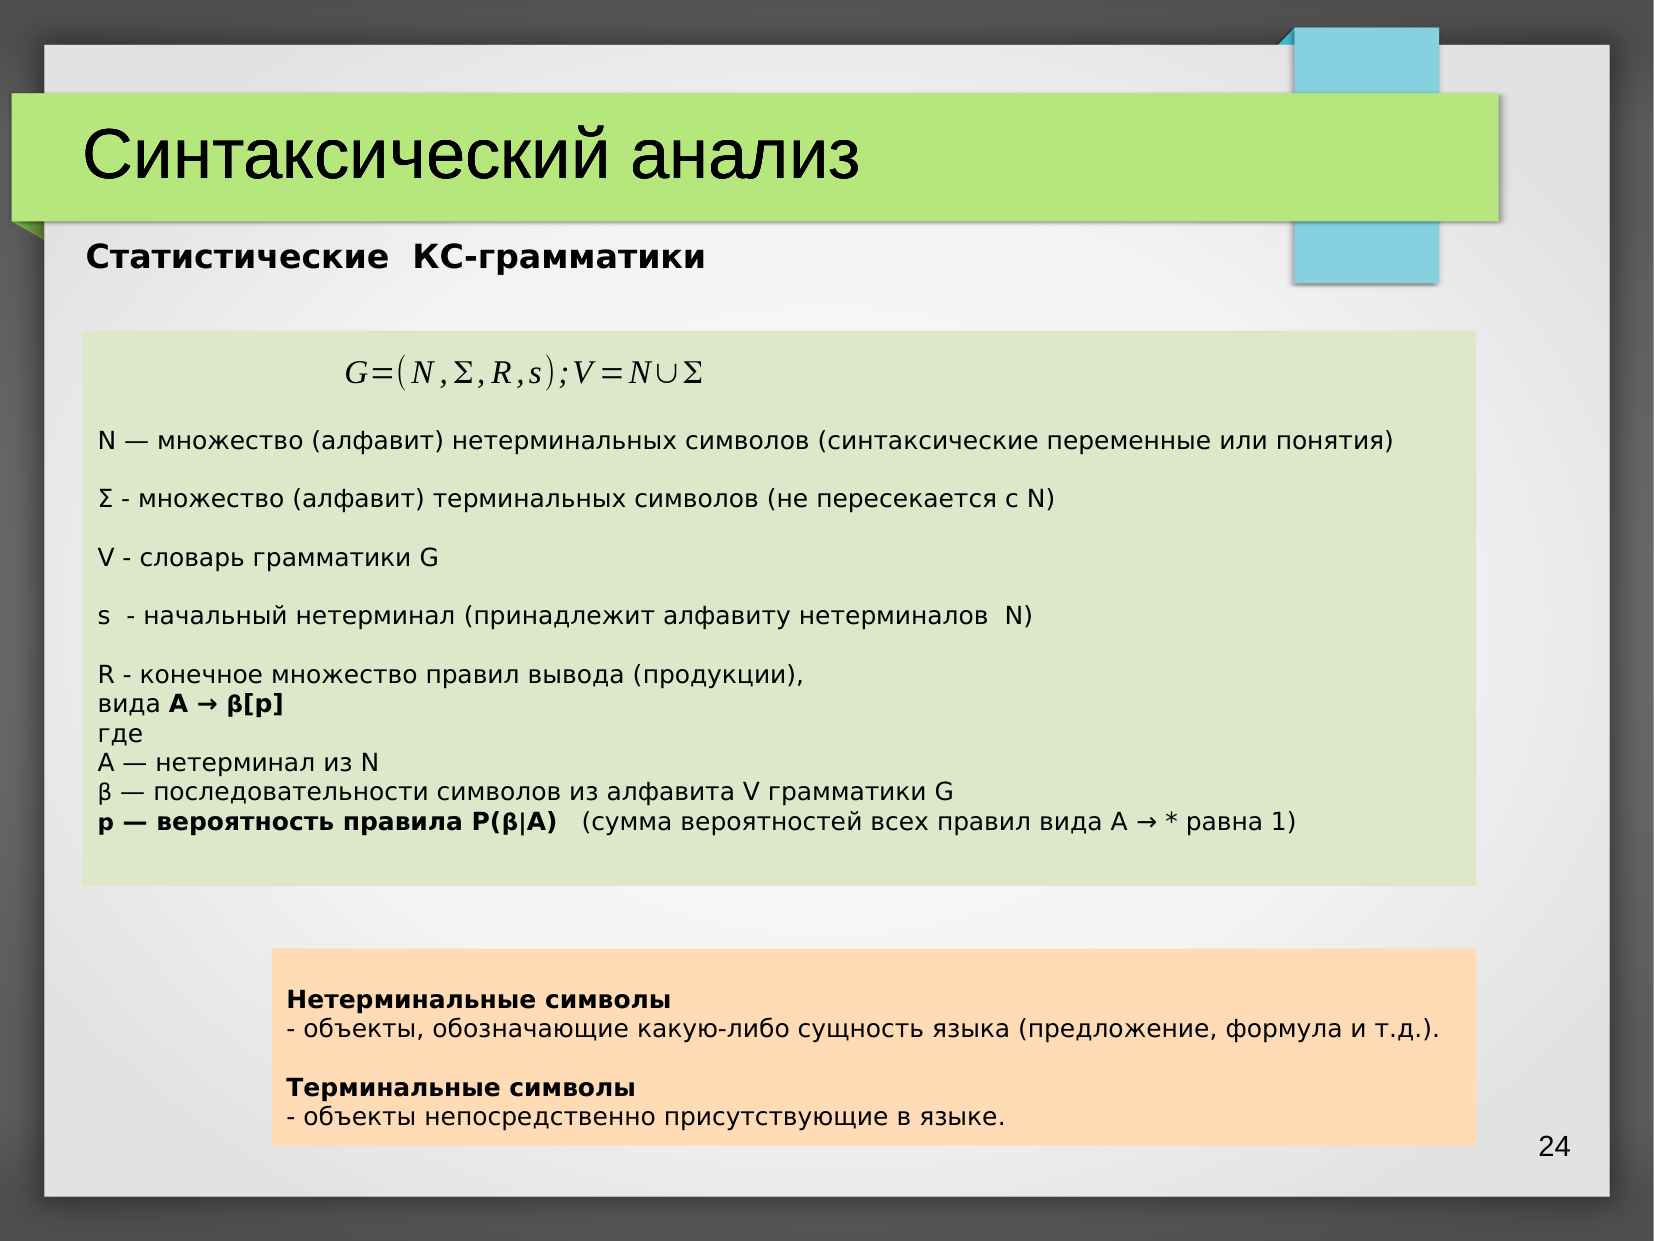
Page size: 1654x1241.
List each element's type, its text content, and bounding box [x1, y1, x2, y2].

title Синтаксический анализ [82, 114, 993, 194]
picture [0, 0, 1654, 1241]
chart [338, 354, 709, 395]
text_box N — множество (алфавит) нетерминальных символов (синтаксические переменные или понятия) Σ - множество (алфавит) терминальных символов (не пересекается с N) V - словарь грамматики G s - начальный нетерминал (принадлежит алфавиту нетерминалов N) R - конечное множество правил вывода (продукции), вида A → β[p] где A — нетерминал из N β — последовательности символов из алфавита V грамматики G p — вероятность правила P(β|A) (сумма вероятностей всех правил вида A → * равна 1) [82, 330, 1477, 886]
text_box Статистические КС-грамматики [70, 230, 1075, 296]
text_box Нетерминальные символы - объекты, обозначающие какую-либо сущность языка (предложение, формула и т.д.). Терминальные символы - объекты непосредственно присутствующие в языке. [271, 948, 1477, 1146]
